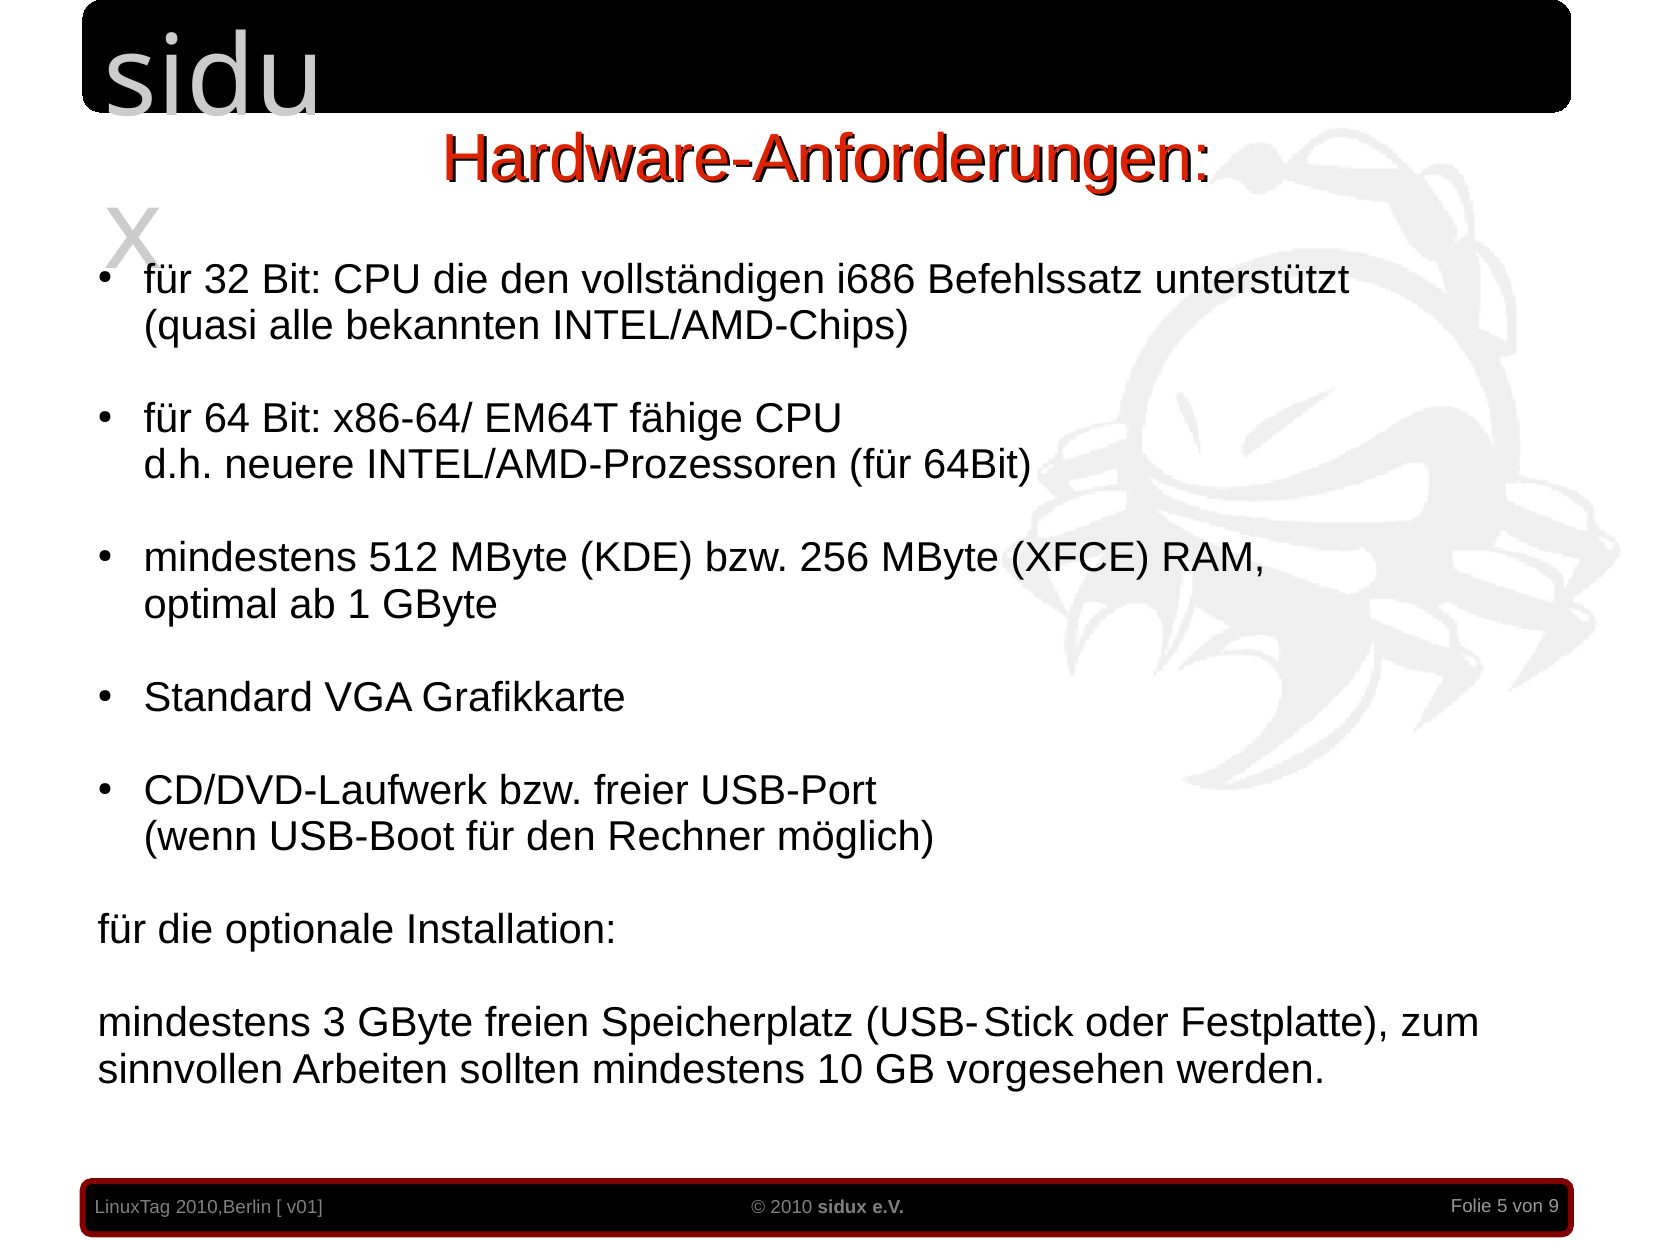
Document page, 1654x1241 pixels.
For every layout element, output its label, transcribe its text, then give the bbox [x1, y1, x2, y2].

picture [997, 122, 1625, 798]
text_box für 32 Bit: CPU die den vollständigen i686 Befehlssatz unterstützt (quasi alle bekannten INTEL/AMD-Chips) für 64 Bit: x86-64/ EM64T fähige CPU d.h. neuere INTEL/AMD-Prozessoren (für 64Bit) mindestens 512 MByte (KDE) bzw. 256 MByte (XFCE) RAM, optimal ab 1 GByte Standard VGA Grafikkarte CD/DVD-Laufwerk bzw. freier USB-Port (wenn USB-Boot für den Rechner möglich) für die optionale Installation: mindestens 3 GByte freien Speicherplatz (USB- Stick oder Festplatte), zum sinnvollen Arbeiten sollten mindestens 10 GB vorgesehen werden. [82, 224, 1571, 1170]
text_box Hardware-Anforderungen: [82, 112, 1571, 213]
